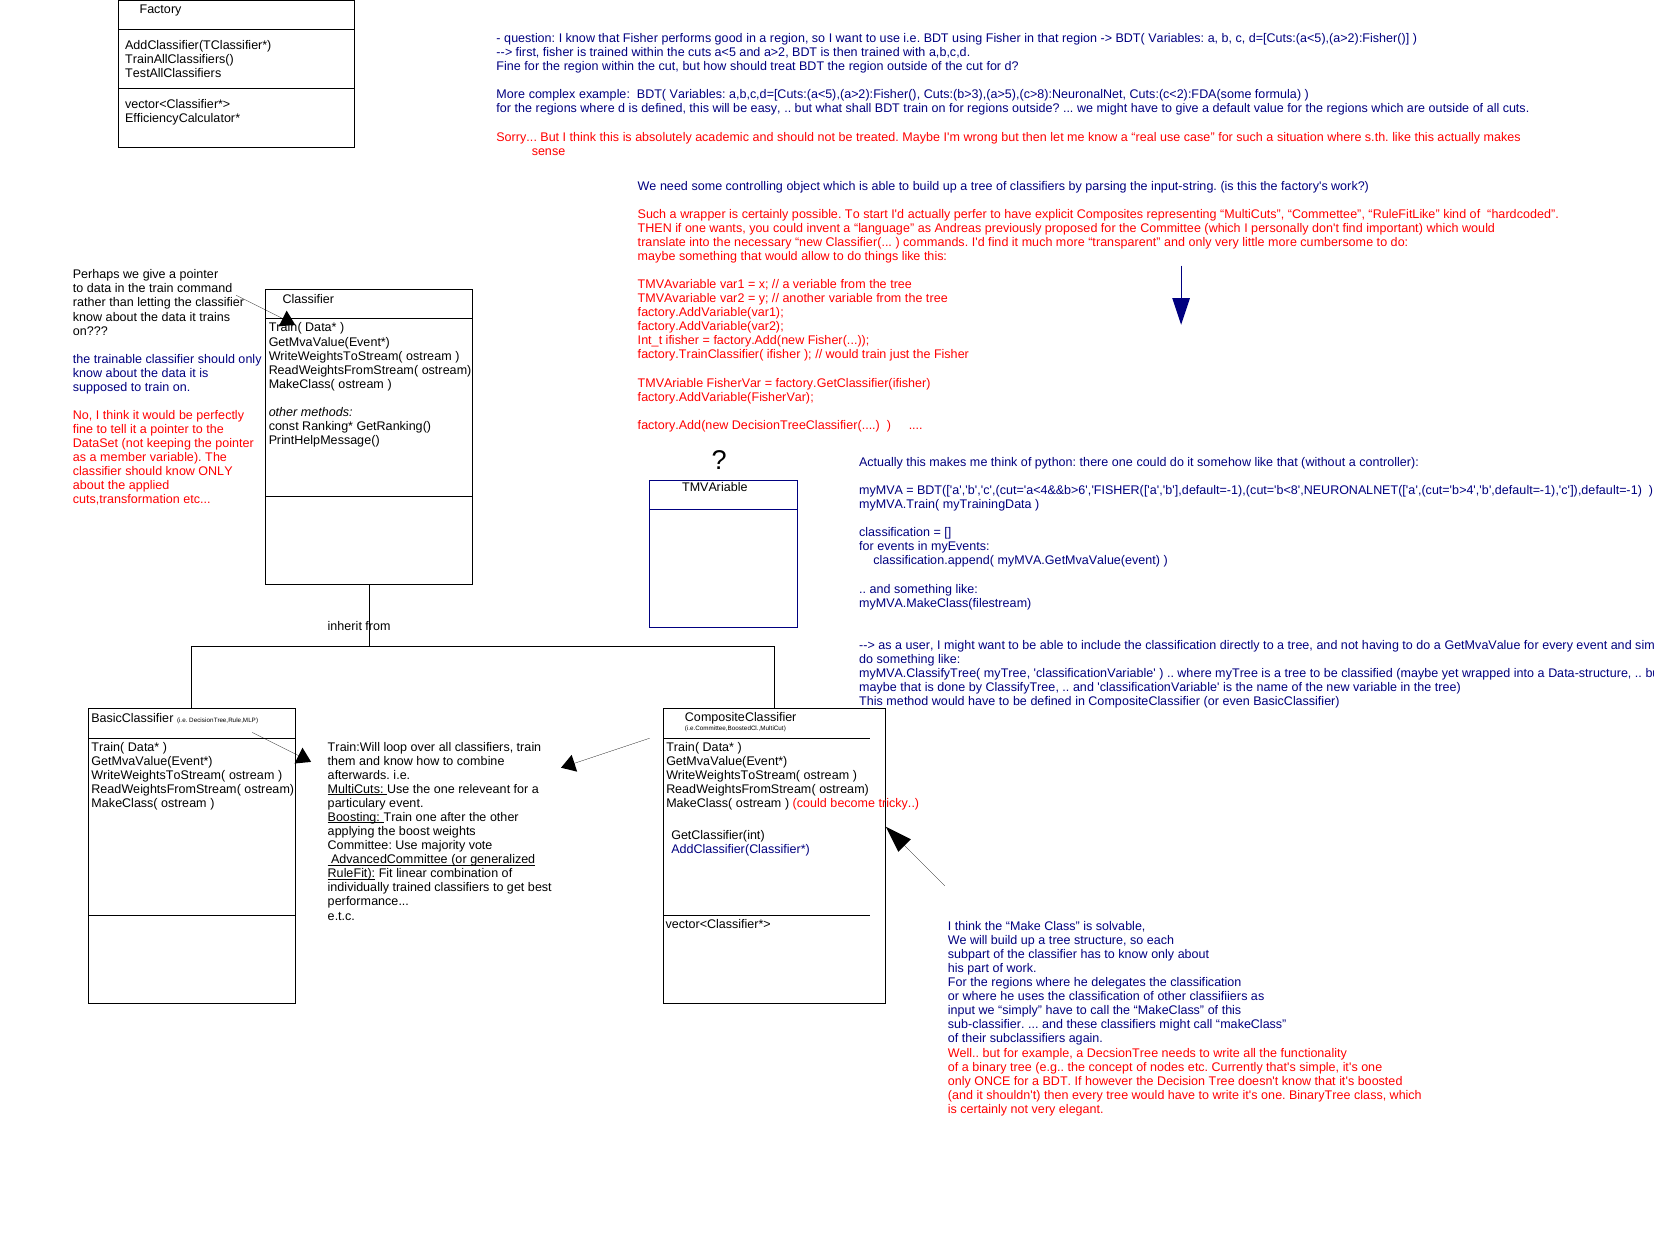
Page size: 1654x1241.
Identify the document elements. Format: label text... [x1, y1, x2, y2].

text_box Actually this makes me think of python: there one could do it somehow like that (without a controller): myMVA = BDT(['a','b','c',(cut='a<4&&b>6','FISHER(['a','b'],default=-1),(cut='b<8',NEURONALNET(['a',(cut='b>4','b',default=-1),'c']),default=-1) ) myMVA.Train( myTrainingData ) classification = [] for events in myEvents: classification.append( myMVA.GetMvaValue(event) ) .. and something like: myMVA.MakeClass(filestream) --> as a user, I might want to be able to include the classification directly to a tree, and not having to do a GetMvaValue for every event and simply do something like: myMVA.ClassifyTree( myTree, 'classificationVariable' ) .. where myTree is a tree to be classified (maybe yet wrapped into a Data-structure, .. but maybe that is done by ClassifyTree, .. and 'classificationVariable' is the name of the new variable in the tree) This method would have to be defined in CompositeClassifier (or even BasicClassifier) [856, 453, 1654, 739]
text_box Train( Data* ) GetMvaValue(Event*) WriteWeightsToStream( ostream ) ReadWeightsFromStream( ostream) MakeClass( ostream ) [88, 738, 298, 813]
text_box Perhaps we give a pointer to data in the train command rather than letting the classifier know about the data it trains on??? the trainable classifier should only know about the data it is supposed to train on. No, I think it would be perfectly fine to tell it a pointer to the DataSet (not keeping the pointer as a member variable). The classifier should know ONLY about the applied cuts,transformation etc... [69, 265, 266, 509]
text_box - question: I know that Fisher performs good in a region, so I want to use i.e. BDT using Fisher in that region -> BDT( Variables: a, b, c, d=[Cuts:(a<5),(a>2):Fisher()] ) --> first, fisher is trained within the cuts a<5 and a>2, BDT is then trained with a,b,c,d. Fine for the region within the cut, but how should treat BDT the region outside of the cut for d? More complex example: BDT( Variables: a,b,c,d=[Cuts:(a<5),(a>2):Fisher(), Cuts:(b>3),(a>5),(c>8):NeuronalNet, Cuts:(c<2):FDA(some formula) ) for the regions where d is defined, this will be easy, .. but what shall BDT train on for regions outside? ... we might have to give a default value for the regions which are outside of all cuts. Sorry... But I think this is absolutely academic and should not be treated. Maybe I'm wrong but then let me know a “real use case” for such a situation where s.th. like this actually makes sense [493, 29, 1536, 160]
text_box CompositeClassifier (i.e.Committee,BoostedCl.,MultiCut) [682, 708, 804, 734]
text_box inherit from [324, 617, 394, 635]
text_box [265, 89, 296, 148]
text_box TMVAriable [679, 478, 751, 497]
text_box We need some controlling object which is able to build up a tree of classifiers by parsing the input-string. (is this the factory's work?) Such a wrapper is certainly possible. To start I'd actually perfer to have explicit Composites representing “MultiCuts”, “Commettee”, “RuleFitLike” kind of “hardcoded”. THEN if one wants, you could invent a “language” as Andreas previously proposed for the Committee (which I personally don't find important) which would translate into the necessary “new Classifier(... ) commands. I'd find it much more “transparent” and only very little more cumbersome to do: maybe something that would allow to do things like this: TMVAvariable var1 = x; // a veriable from the tree TMVAvariable var2 = y; // another variable from the tree factory.AddVariable(var1); factory.AddVariable(var2); Int_t ifisher = factory.Add(new Fisher(...)); factory.TrainClassifier( ifisher ); // would train just the Fisher TMVAriable FisherVar = factory.GetClassifier(ifisher) factory.AddVariable(FisherVar); factory.Add(new DecisionTreeClassifier(....) ) .... [634, 177, 1565, 434]
text_box Train( Data* ) GetMvaValue(Event*) WriteWeightsToStream( ostream ) ReadWeightsFromStream( ostream) MakeClass( ostream ) other methods: const Ranking* GetRanking() PrintHelpMessage() [266, 318, 475, 449]
text_box BasicClassifier (i.e. DecisionTree,Rule,MLP) [88, 709, 260, 727]
text_box Train:Will loop over all classifiers, train them and know how to combine afterwards. i.e. MultiCuts: Use the one releveant for a particulary event. Boosting: Train one after the other applying the boost weights Committee: Use majority vote AdvancedCommittee (or generalized RuleFit): Fit linear combination of individually trained classifiers to get best performance... e.t.c. [324, 738, 562, 925]
text_box I think the “Make Class” is solvable, We will build up a tree structure, so each subpart of the classifier has to know only about his part of work. For the regions where he delegates the classification or where he uses the classification of other classifiiers as input we “simply” have to call the “MakeClass” of this sub-classifier. ... and these classifiers might call “makeClass” of their subclassifiers again. Well.. but for example, a DecsionTree needs to write all the functionality of a binary tree (e.g.. the concept of nodes etc. Currently that's simple, it's one only ONCE for a BDT. If however the Decision Tree doesn't know that it's boosted (and it shouldn't) then every tree would have to write it's one. BinaryTree class, which is certainly not very elegant. [944, 917, 1425, 1118]
text_box [145, 395, 152, 456]
text_box Train( Data* ) GetMvaValue(Event*) WriteWeightsToStream( ostream ) ReadWeightsFromStream( ostream) MakeClass( ostream ) (could become tricky..) [663, 738, 923, 813]
text_box vector<Classifier*> [662, 916, 774, 934]
text_box GetClassifier(int) AddClassifier(Classifier*) [668, 826, 813, 859]
text_box ? [708, 442, 730, 477]
text_box vector<Classifier*> EfficiencyCalculator* [122, 95, 244, 141]
text_box AddClassifier(TClassifier*) TrainAllClassifiers() TestAllClassifiers [122, 36, 275, 82]
text_box Factory [136, 0, 185, 18]
text_box Classifier [279, 290, 338, 308]
